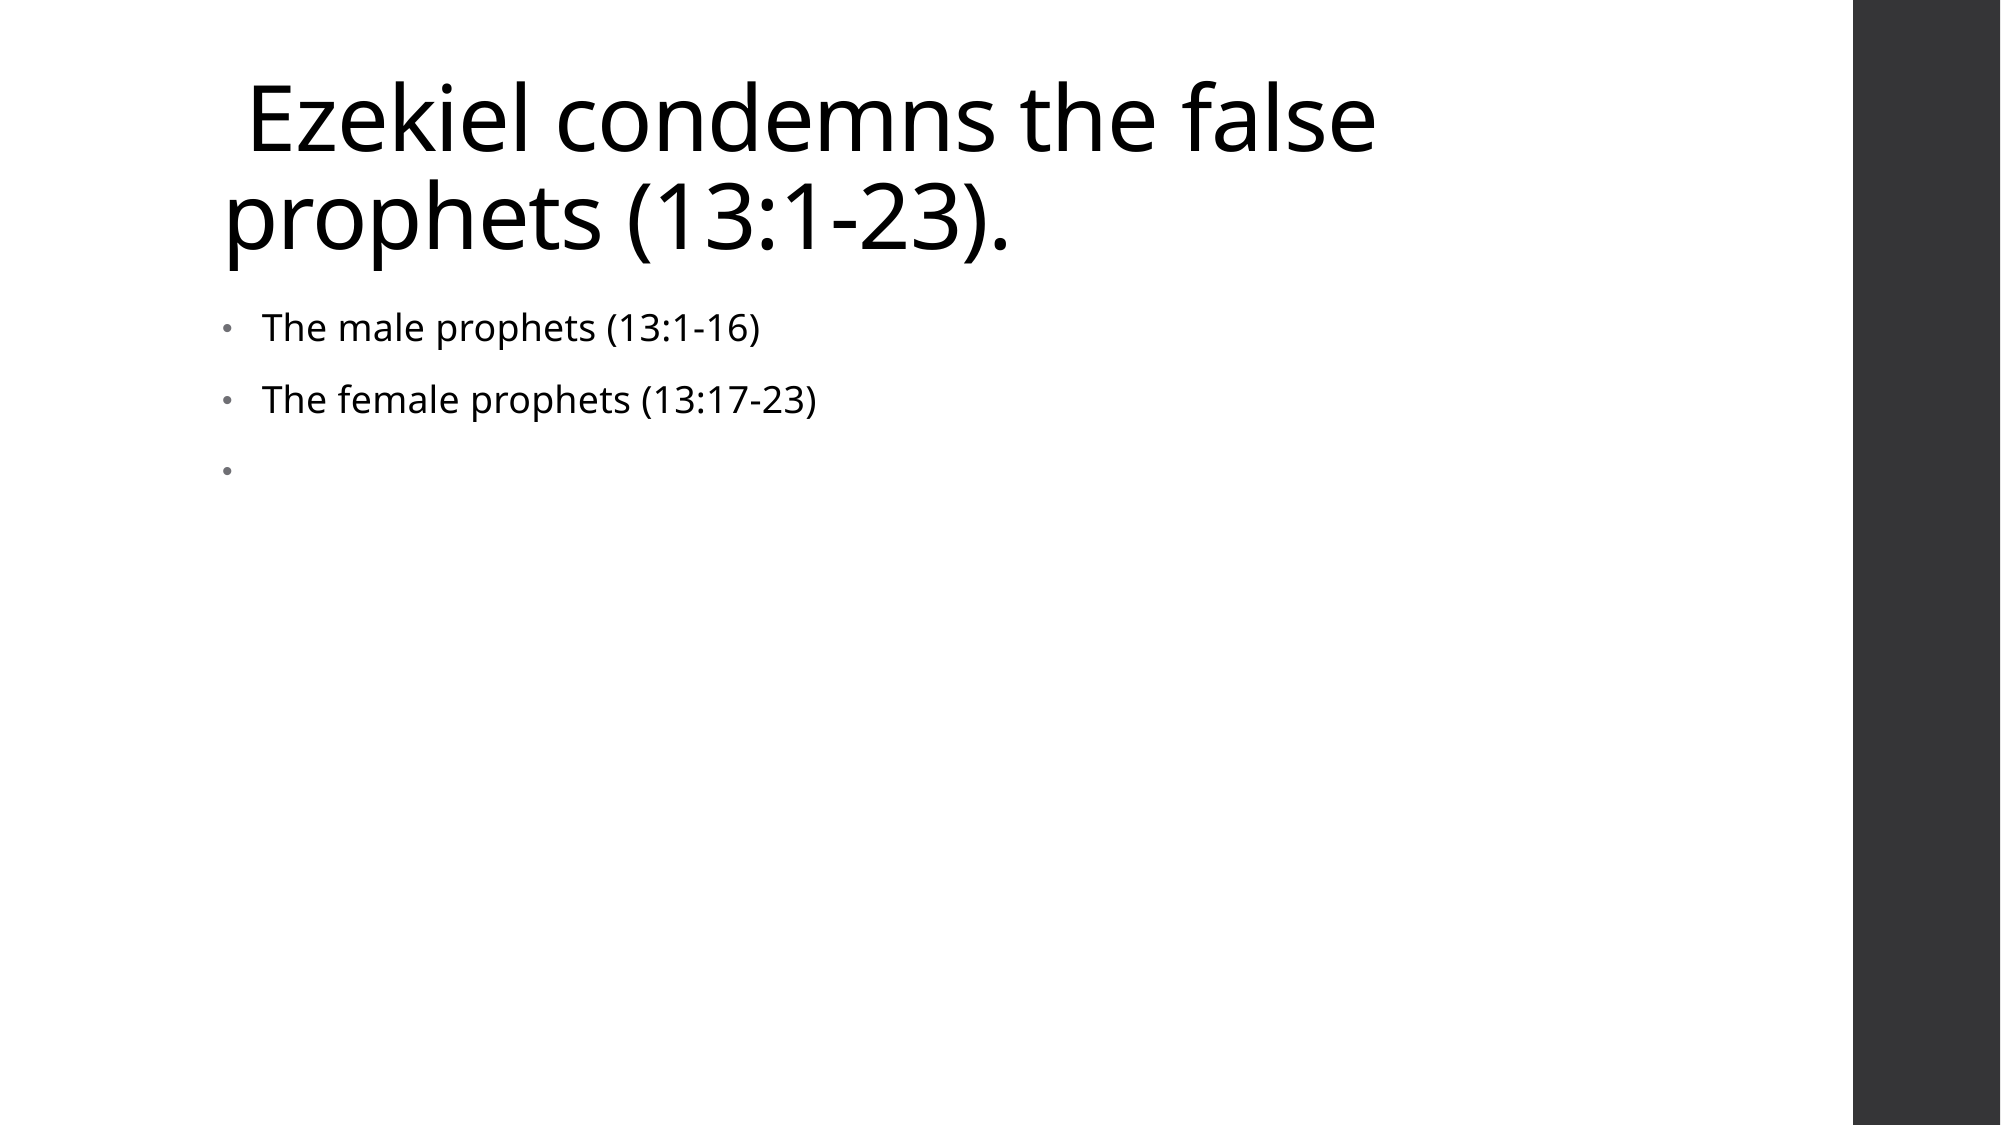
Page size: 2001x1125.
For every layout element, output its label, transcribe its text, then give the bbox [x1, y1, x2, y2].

list The male prophets (13:1-16) The female prophets (13:17-23) [206, 299, 1617, 1014]
title Ezekiel condemns the false prophets (13:1-23). [206, 60, 1797, 278]
